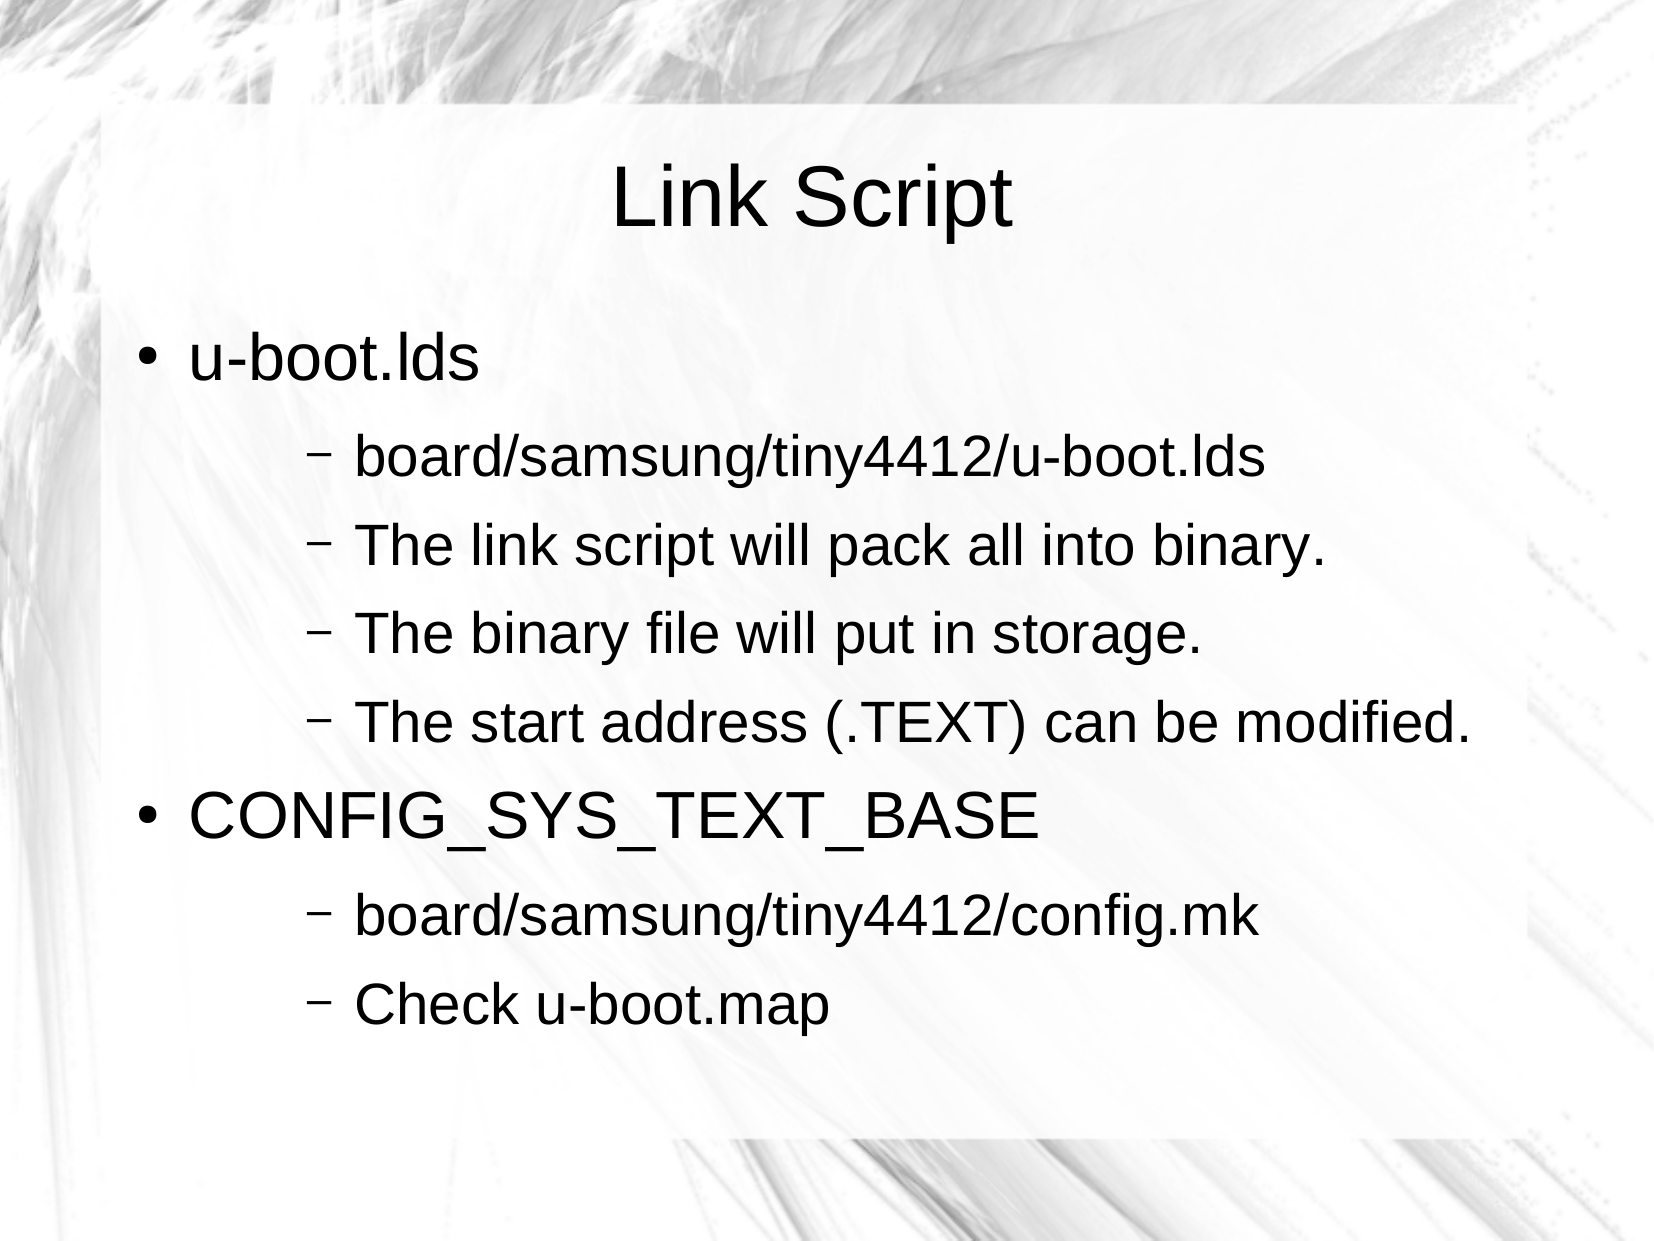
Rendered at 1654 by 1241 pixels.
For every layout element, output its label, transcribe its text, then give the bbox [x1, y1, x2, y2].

picture [0, 0, 1654, 1241]
title Link Script [118, 112, 1506, 281]
list u-boot.lds board/samsung/tiny4412/u-boot.lds The link script will pack all into binary. The binary file will put in storage. The start address (.TEXT) can be modified. CONFIG_SYS_TEXT_BASE board/samsung/tiny4412/config.mk Check u-boot.map [118, 319, 1571, 1039]
